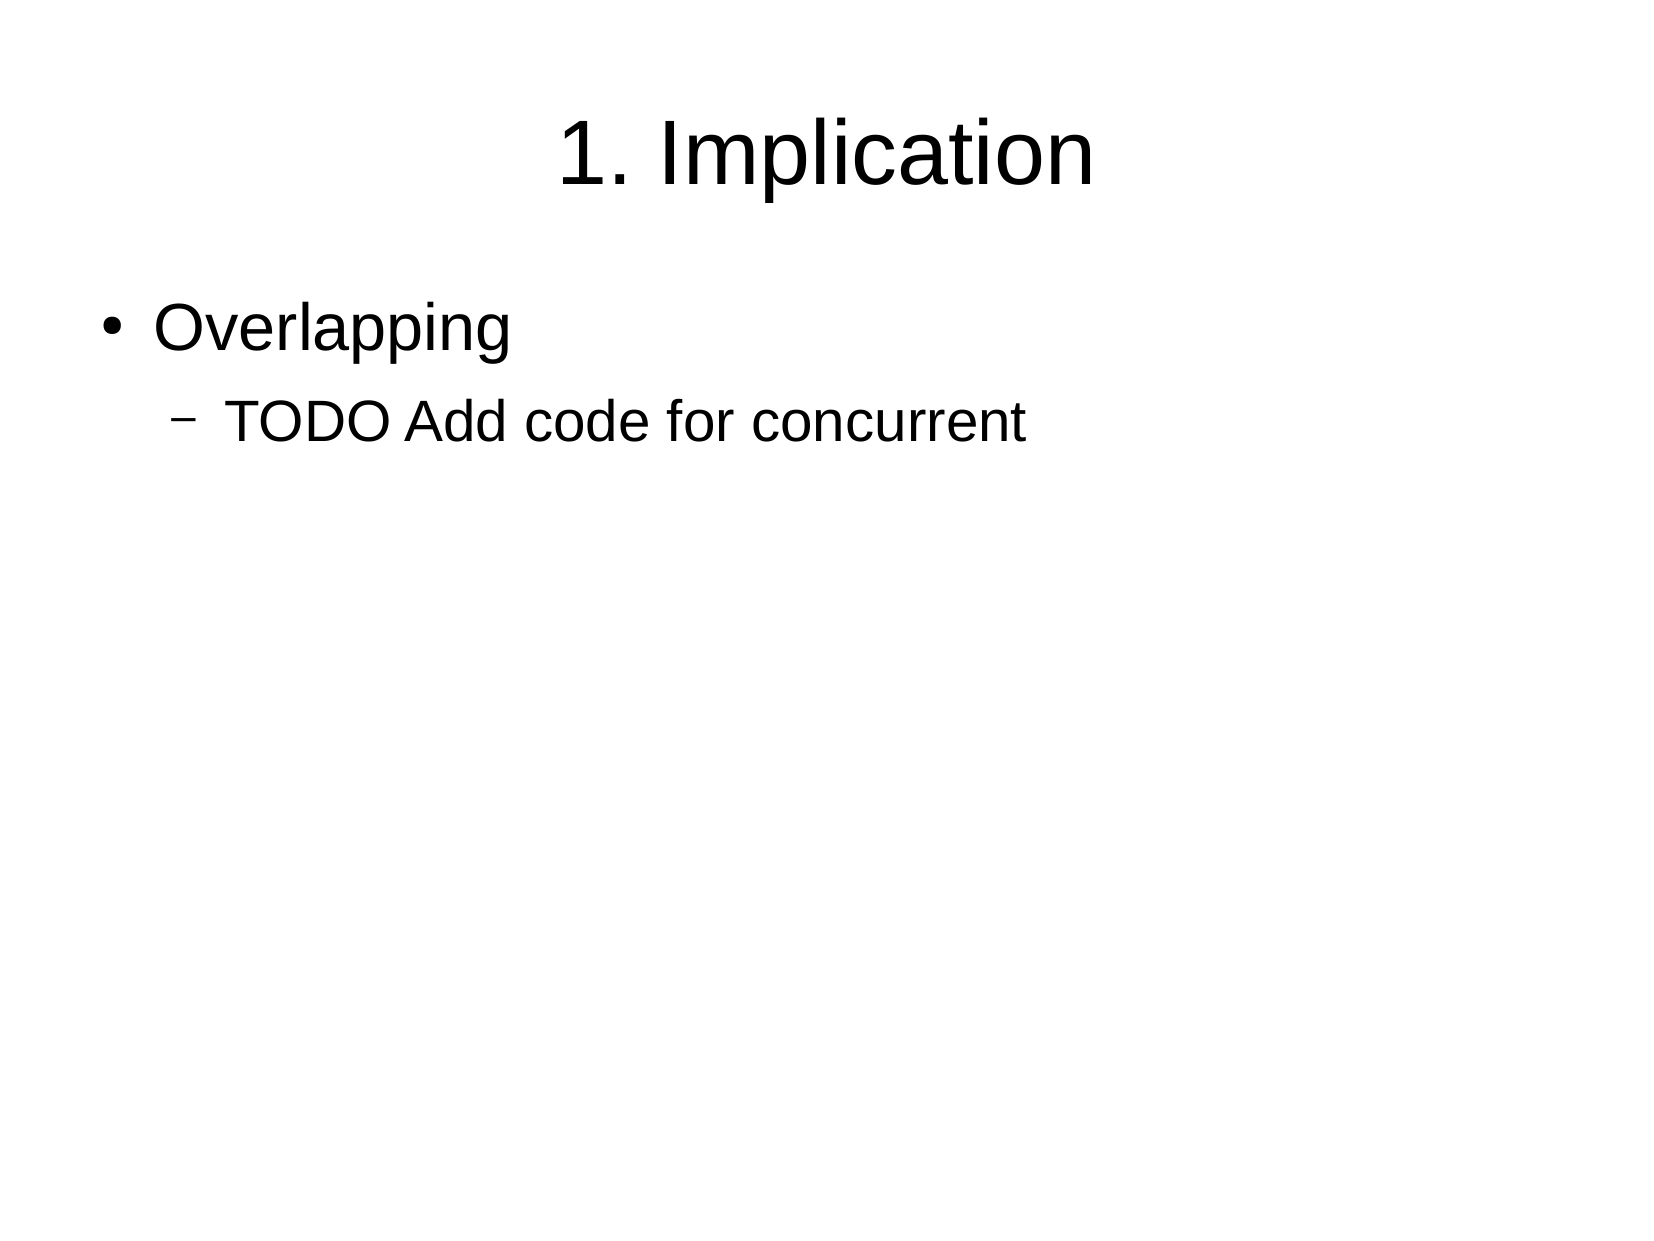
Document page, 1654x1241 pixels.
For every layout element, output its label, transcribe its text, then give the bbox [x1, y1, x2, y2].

title 1. Implication [82, 49, 1571, 257]
list Overlapping TODO Add code for concurrent [82, 290, 1571, 1010]
